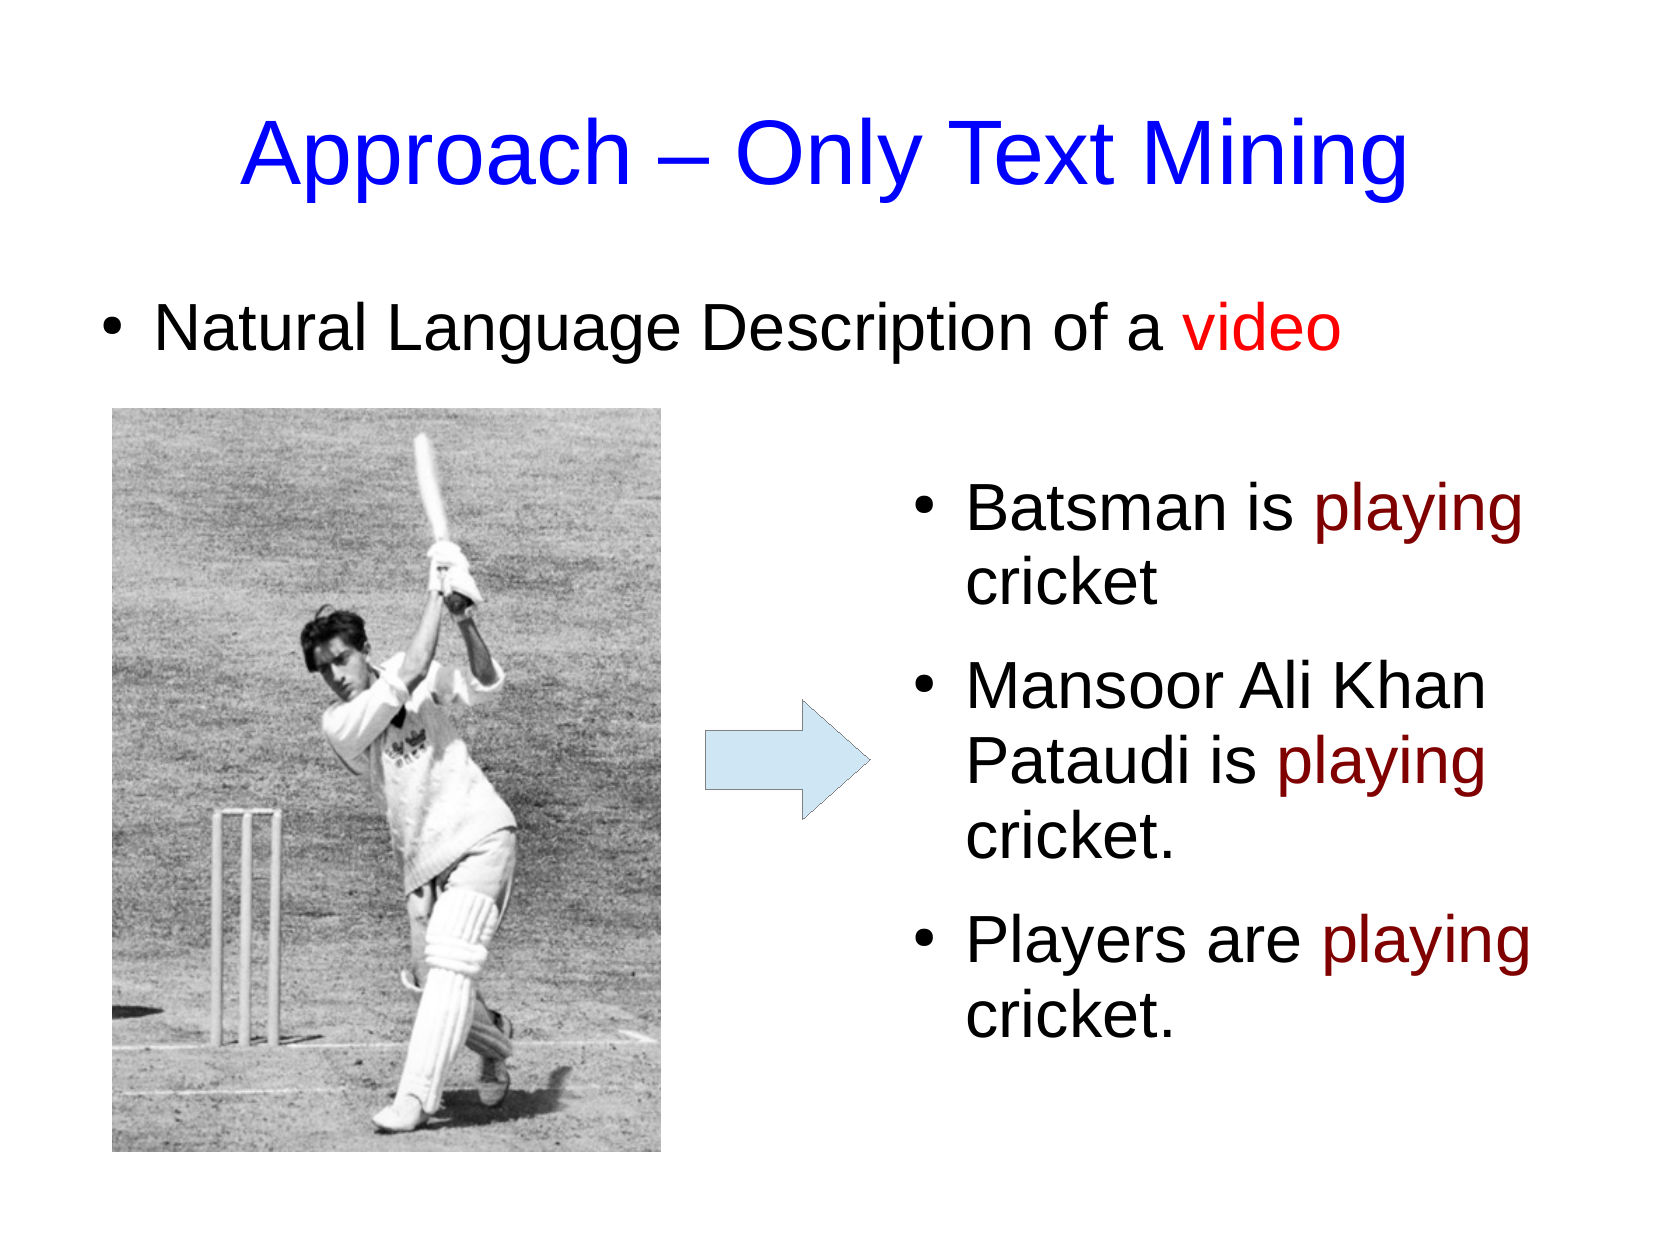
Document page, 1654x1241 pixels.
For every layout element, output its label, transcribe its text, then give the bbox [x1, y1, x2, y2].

list Natural Language Description of a video [82, 290, 1538, 1010]
picture [112, 408, 661, 1152]
title Approach – Only Text Mining [82, 49, 1571, 257]
text_box Batsman is playing cricket Mansoor Ali Khan Pataudi is playing cricket. Players are playing cricket. [894, 469, 1621, 1104]
text_box [705, 699, 871, 820]
